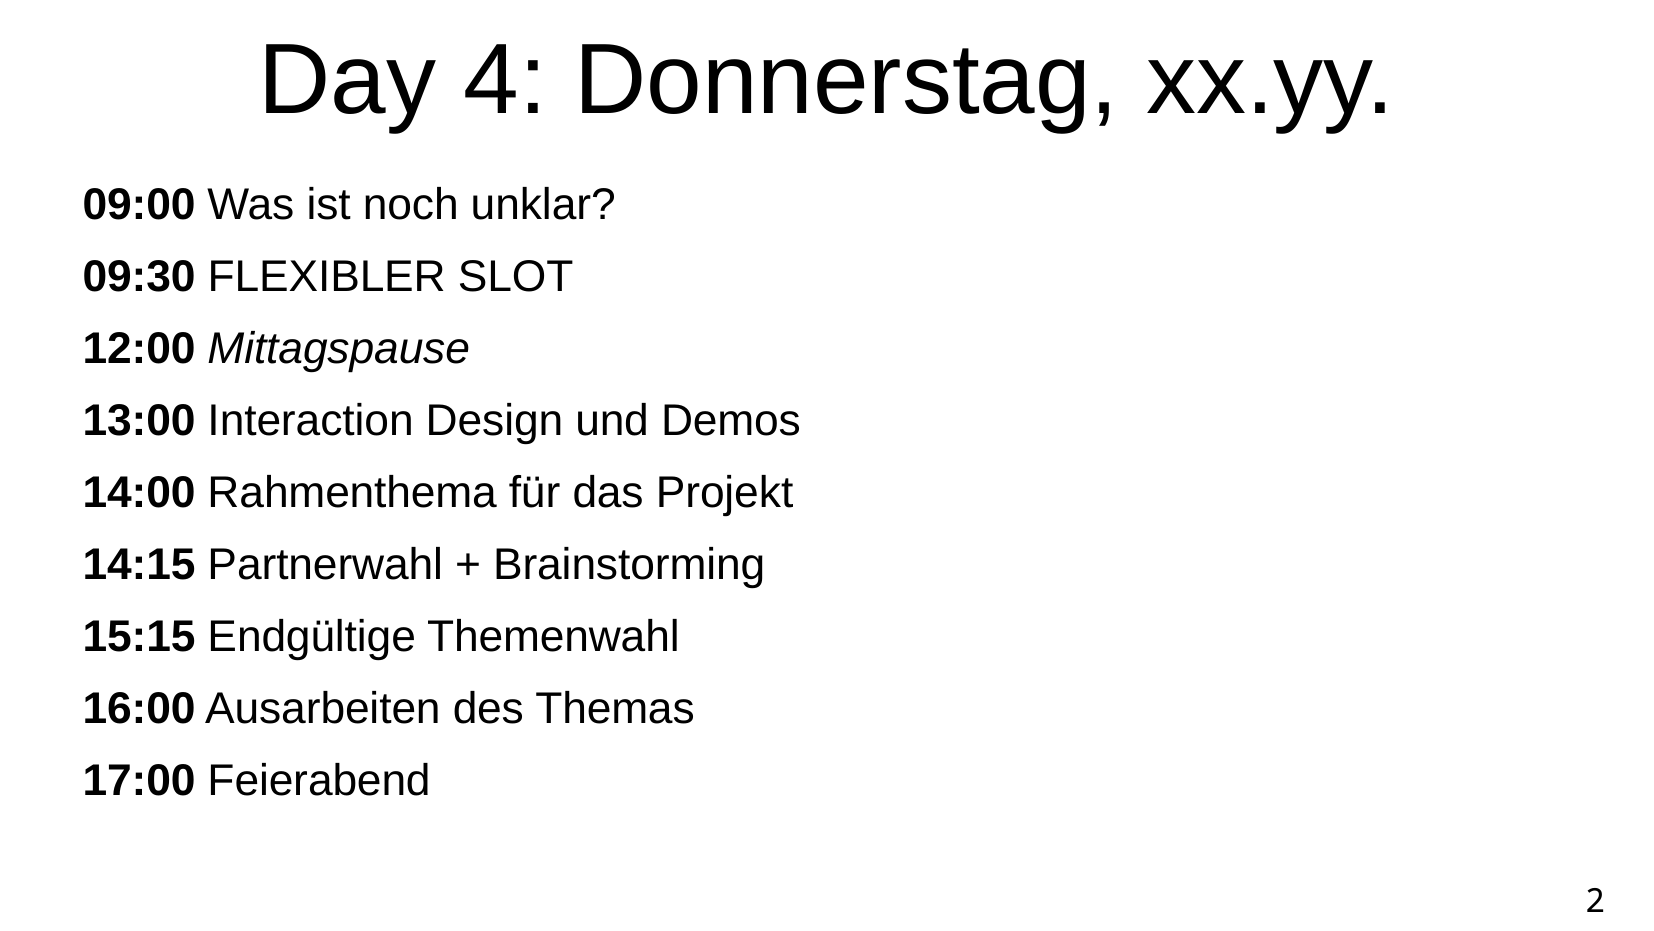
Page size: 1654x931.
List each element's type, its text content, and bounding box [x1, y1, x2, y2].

list 09:00 Was ist noch unklar? 09:30 FLEXIBLER SLOT 12:00 Mittagspause 13:00 Interaction Design und Demos 14:00 Rahmenthema für das Projekt 14:15 Partnerwahl + Brainstorming 15:15 Endgültige Themenwahl 16:00 Ausarbeiten des Themas 17:00 Feierabend [82, 180, 1571, 811]
title Day 4: Donnerstag, xx.yy. [82, 1, 1571, 157]
